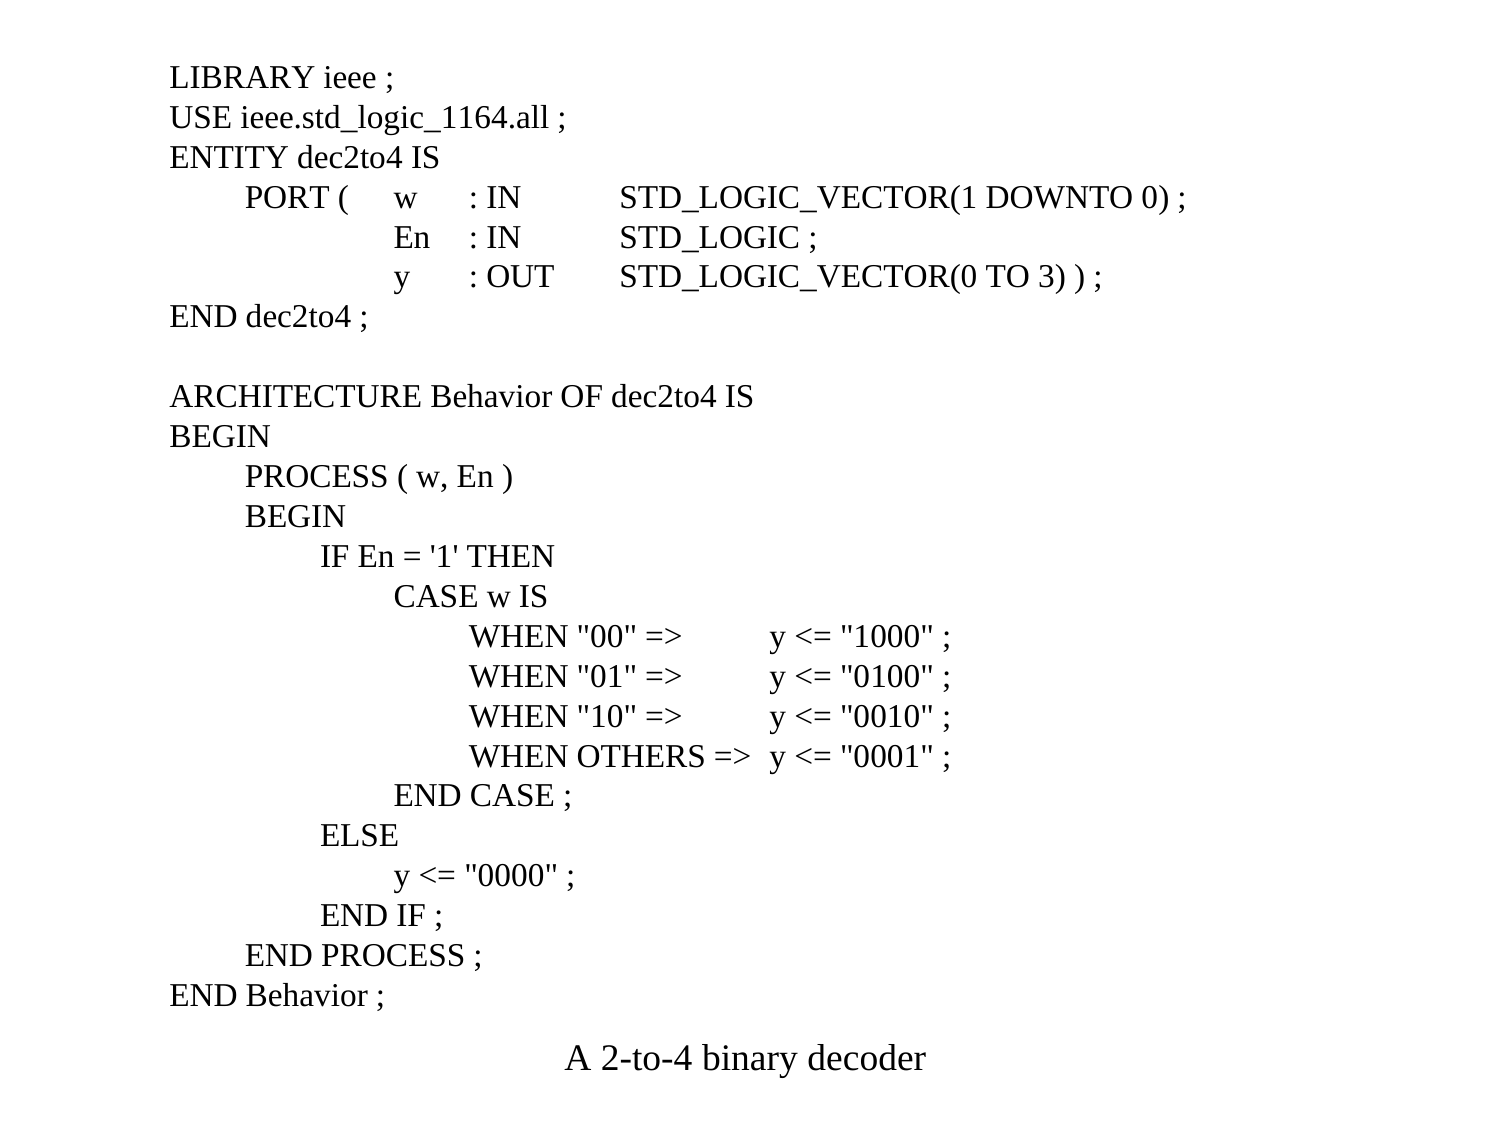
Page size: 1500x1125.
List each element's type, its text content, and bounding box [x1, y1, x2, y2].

text_box A 2-to-4 binary decoder [154, 1025, 1337, 1101]
text_box LIBRARY ieee ; USE ieee.std_logic_1164.all ; ENTITY dec2to4 IS PORT ( w : IN STD_LOGIC_VECTOR(1 DOWNTO 0) ; En : IN STD_LOGIC ; y : OUT STD_LOGIC_VECTOR(0 TO 3) ) ; END dec2to4 ; ARCHITECTURE Behavior OF dec2to4 IS BEGIN PROCESS ( w, En ) BEGIN IF En = '1' THEN CASE w IS WHEN "00" => y <= "1000" ; WHEN "01" => y <= "0100" ; WHEN "10" => y <= "0010" ; WHEN OTHERS => y <= "0001" ; END CASE ; ELSE y <= "0000" ; END IF ; END PROCESS ; END Behavior ; [154, 47, 1203, 1021]
